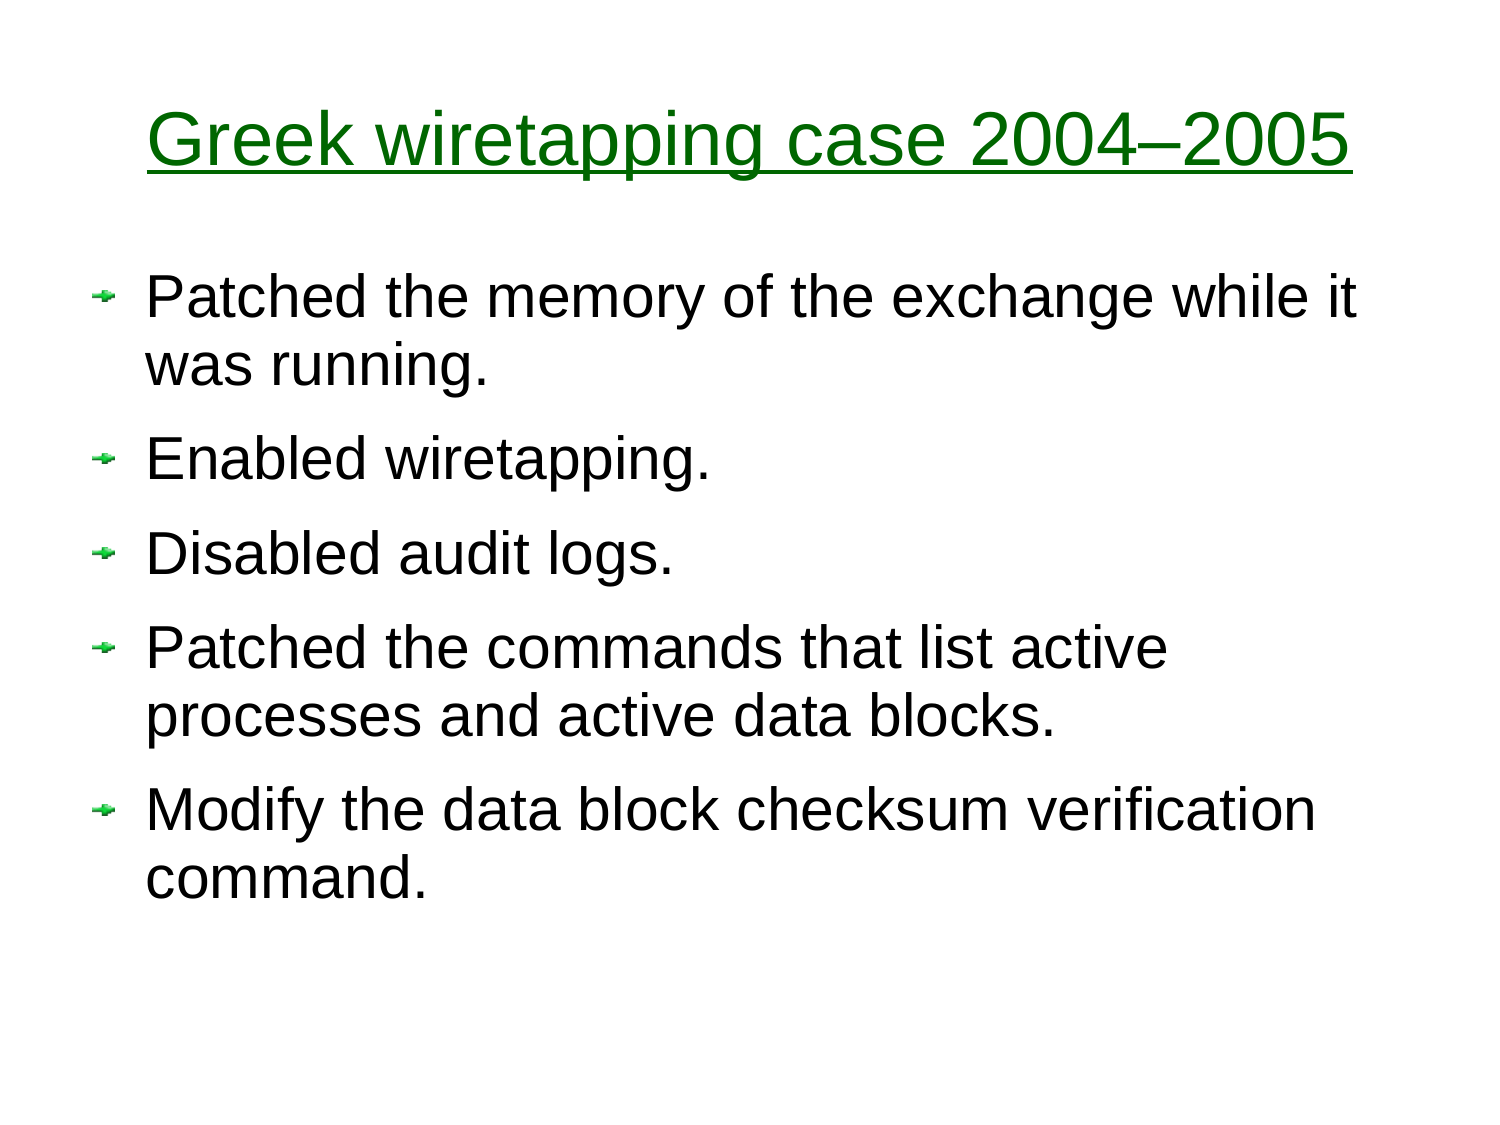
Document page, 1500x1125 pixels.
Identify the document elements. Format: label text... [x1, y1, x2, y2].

list Patched the memory of the exchange while it was running. Enabled wiretapping. Disabled audit logs. Patched the commands that list active processes and active data blocks. Modify the data block checksum verification command. [75, 262, 1425, 1006]
title Greek wiretapping case 2004–2005 [75, 45, 1425, 233]
